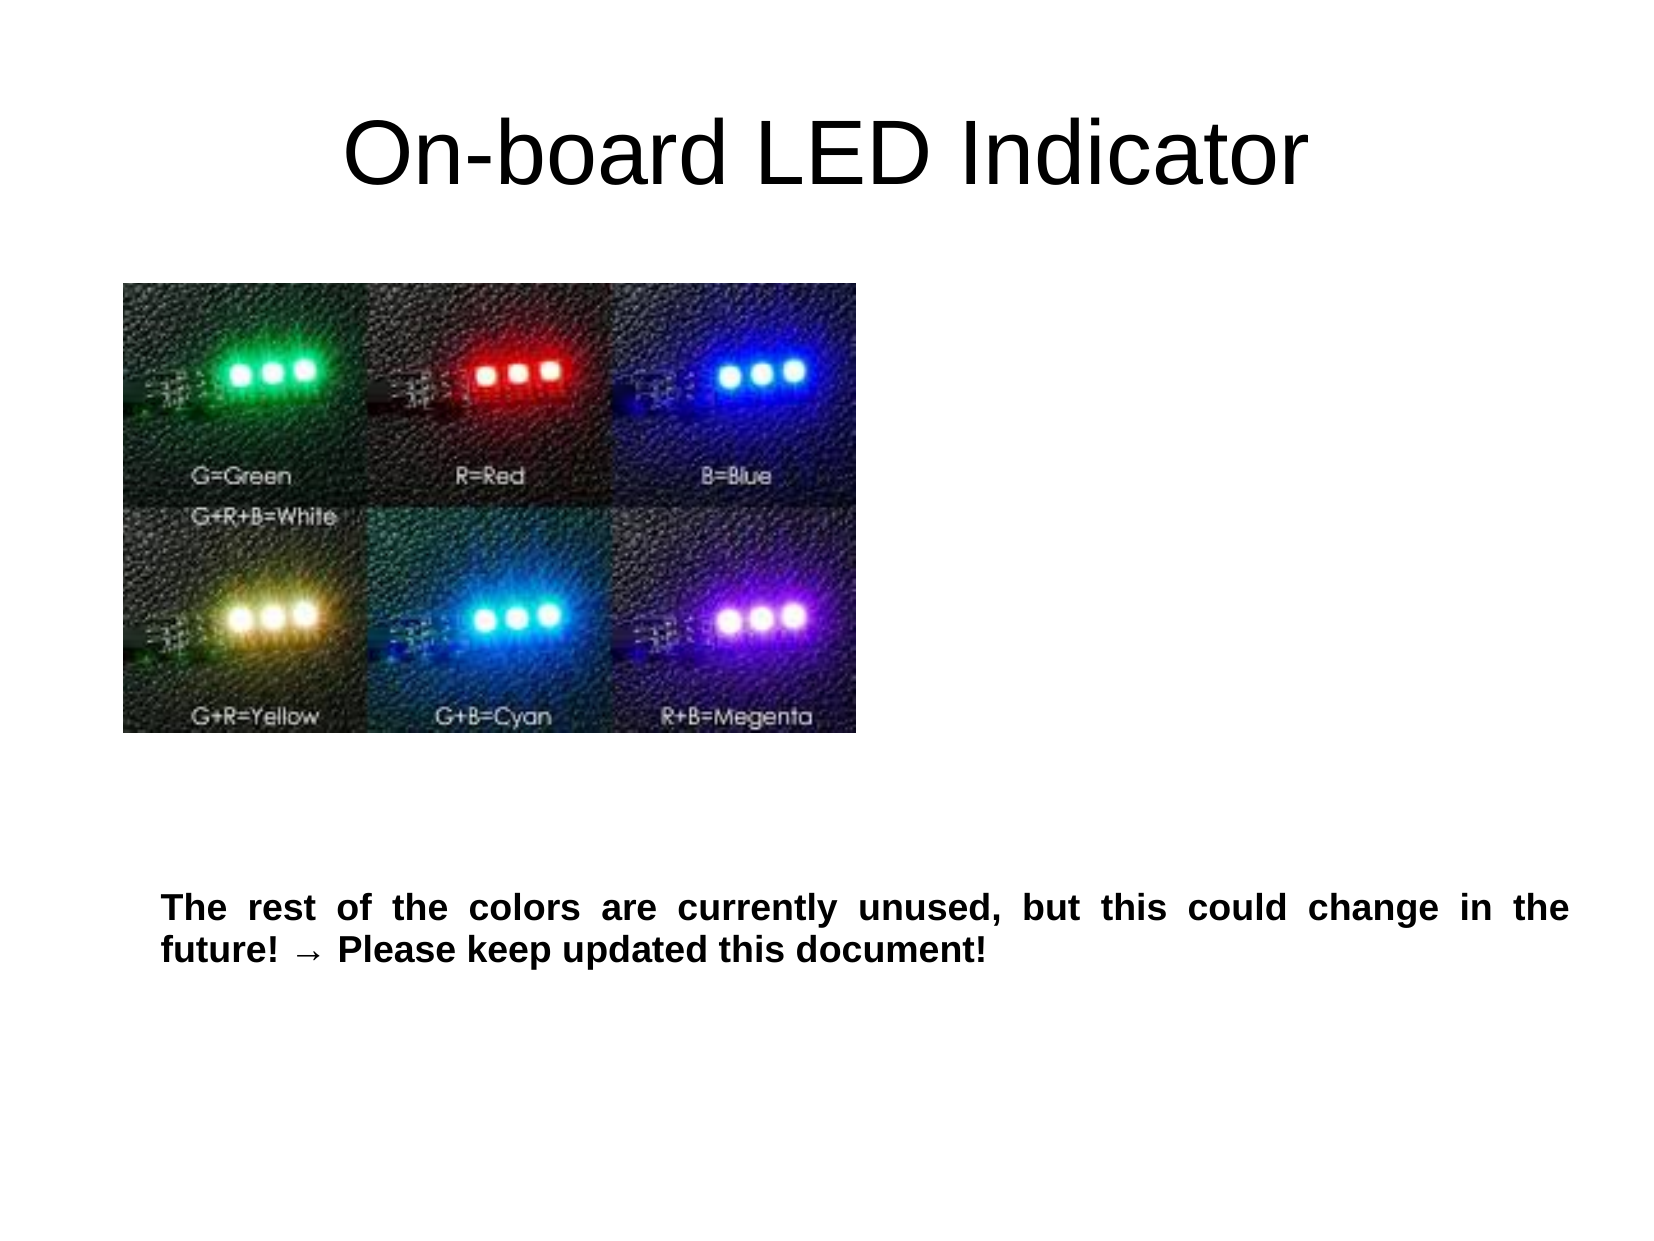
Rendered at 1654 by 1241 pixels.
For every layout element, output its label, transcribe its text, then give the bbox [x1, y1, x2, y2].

picture [123, 283, 856, 733]
title On-board LED Indicator [82, 49, 1571, 257]
list The rest of the colors are currently unused, but this could change in the future! → Please keep updated this document! [89, 886, 1571, 1040]
